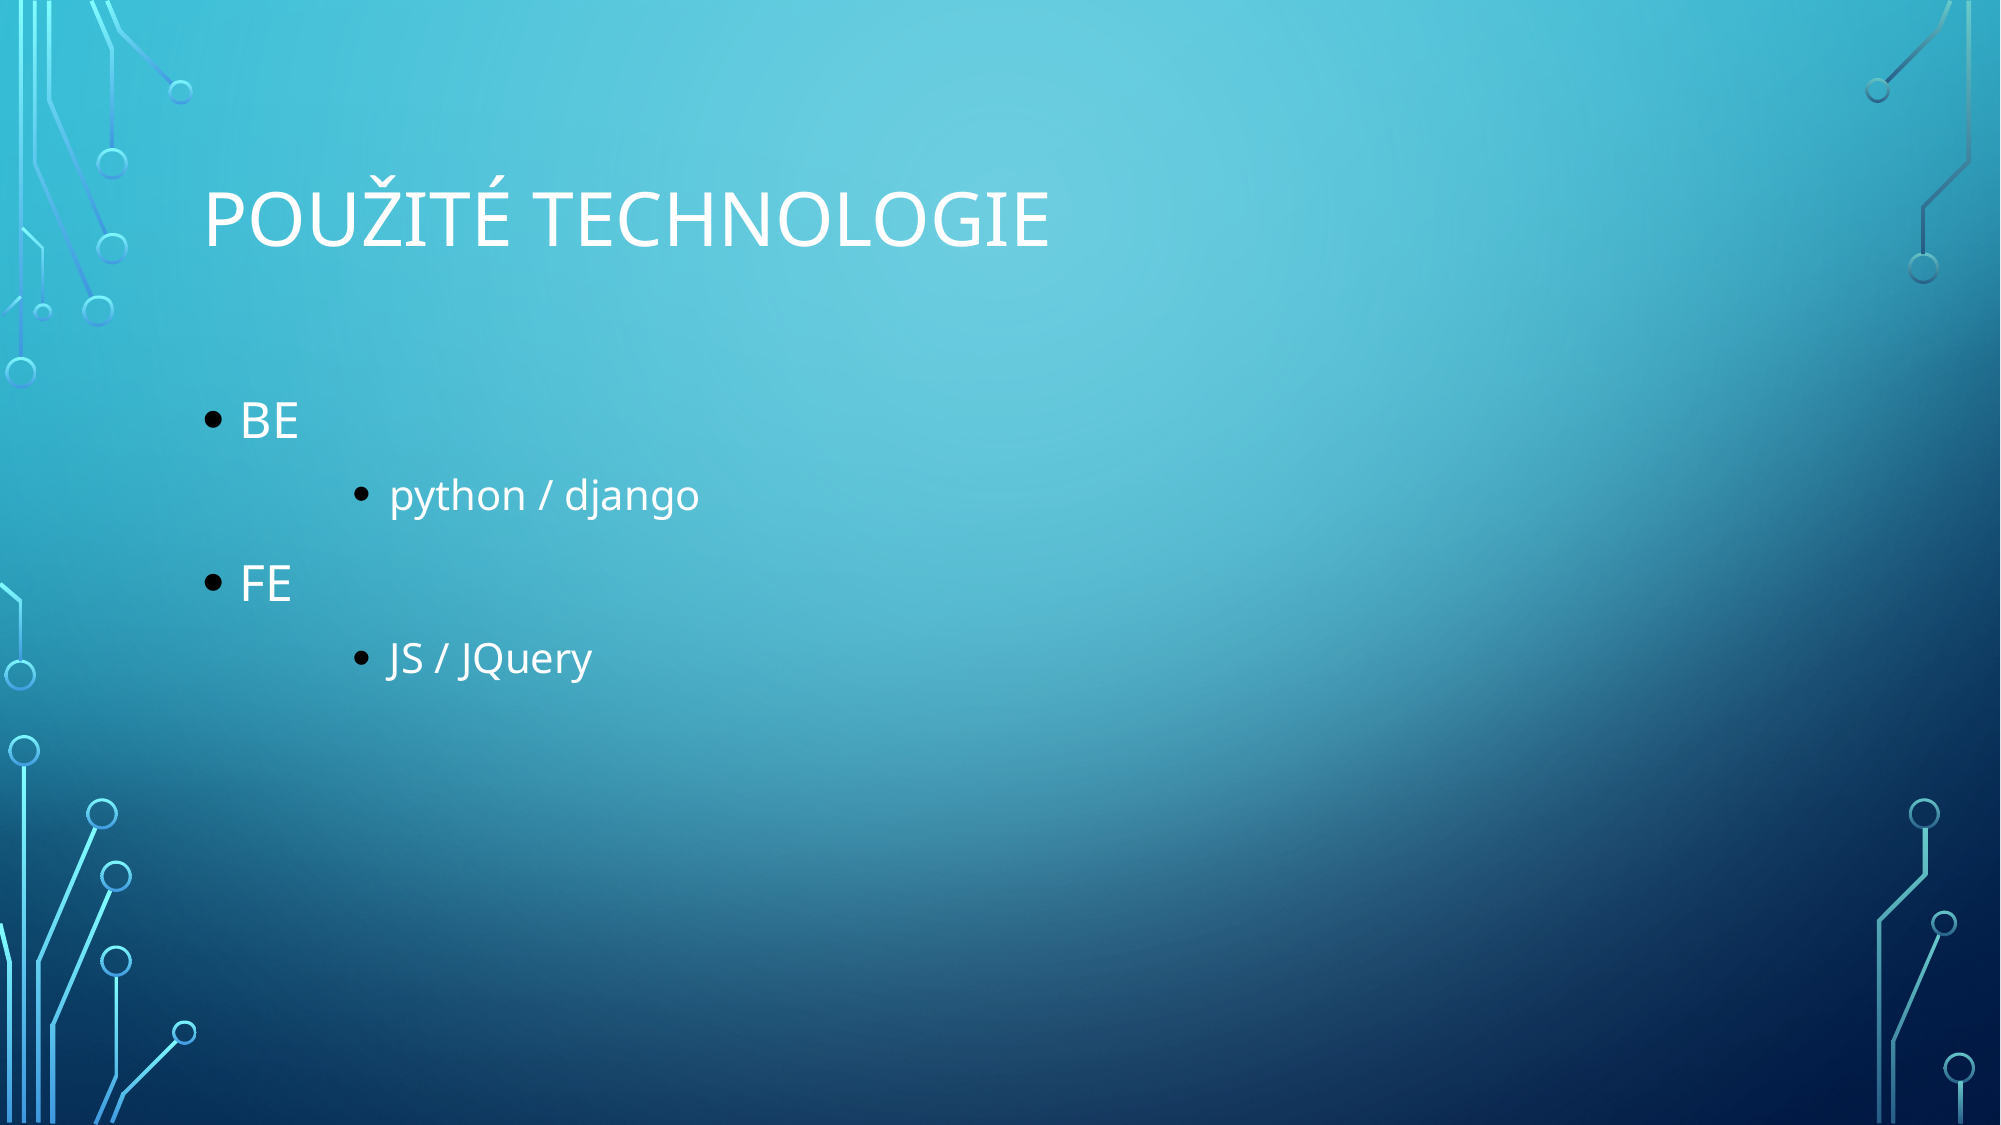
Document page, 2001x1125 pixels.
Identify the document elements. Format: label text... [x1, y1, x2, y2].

title Použité technologie [187, 101, 1813, 344]
list BE python / django FE JS / JQuery [187, 369, 1813, 951]
